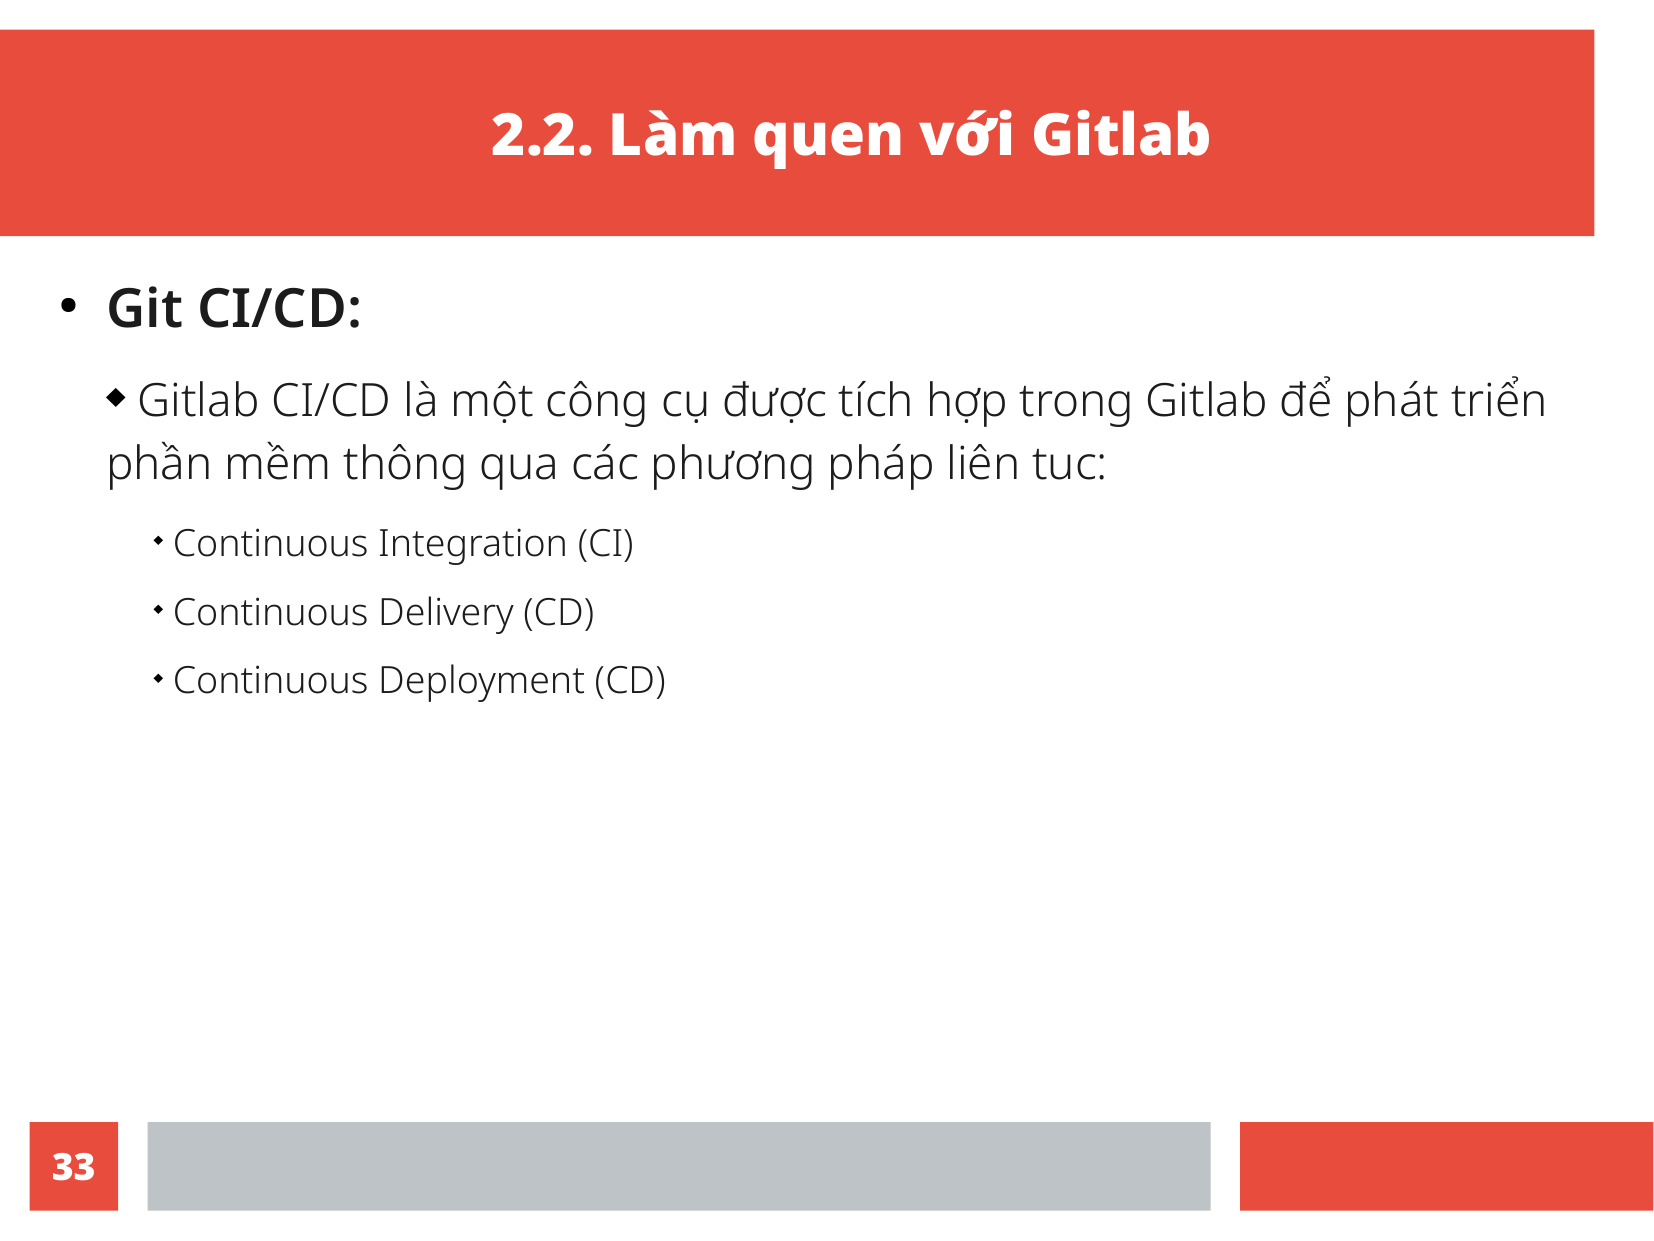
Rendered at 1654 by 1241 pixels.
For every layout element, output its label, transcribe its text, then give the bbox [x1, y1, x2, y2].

list Git CI/CD: Gitlab CI/CD là một công cụ được tích hợp trong Gitlab để phát triển phần mềm thông qua các phương pháp liên tuc: Continuous Integration (CI) Continuous Delivery (CD) Continuous Deployment (CD) [59, 270, 1591, 1093]
title 2.2. Làm quen với Gitlab [59, 59, 1595, 207]
